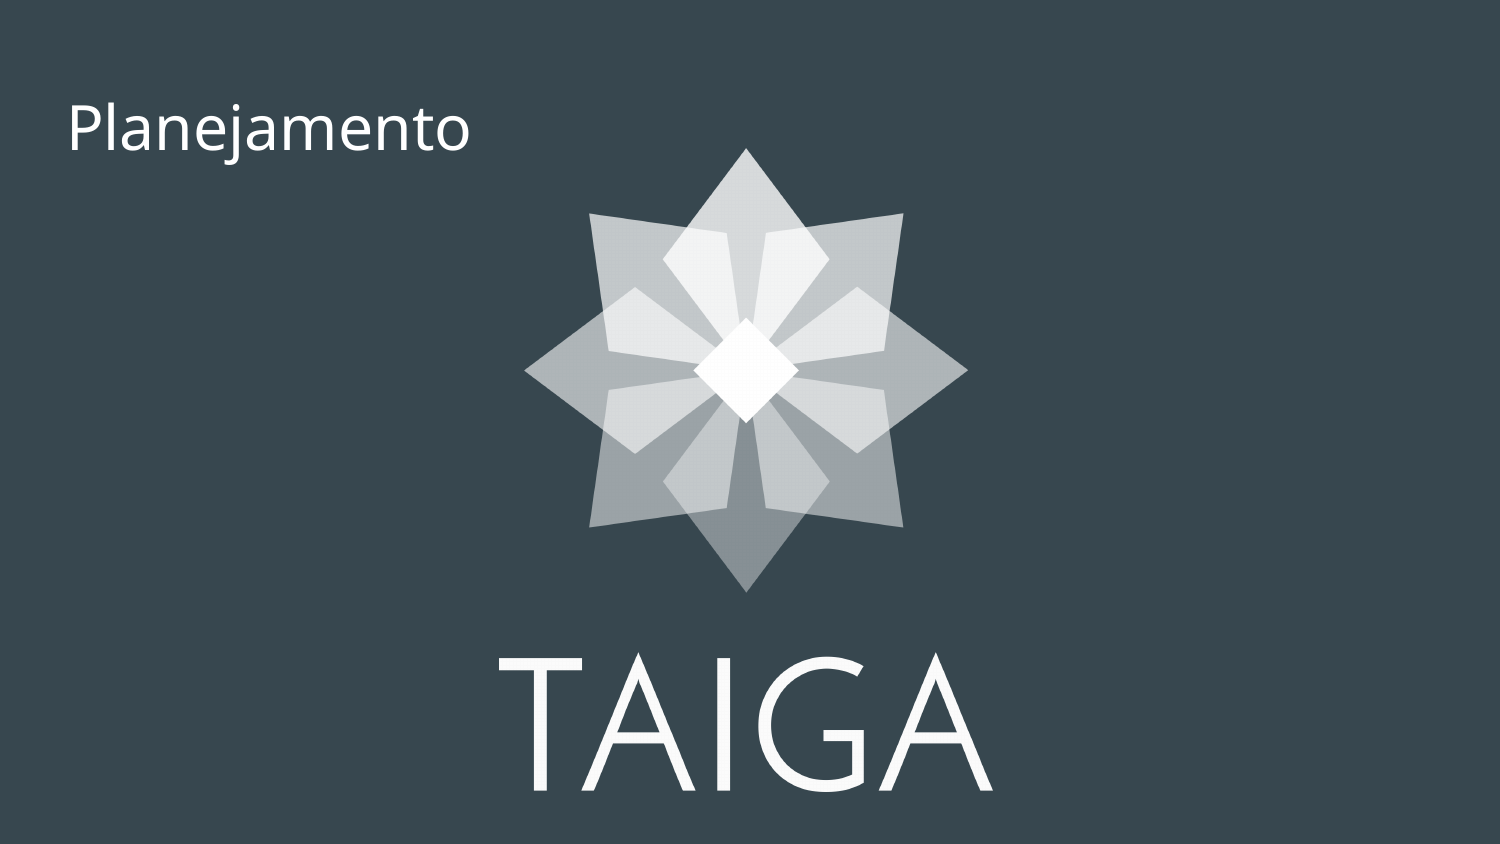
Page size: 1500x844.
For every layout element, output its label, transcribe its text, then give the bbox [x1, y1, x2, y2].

title Planejamento [51, 72, 1449, 167]
picture [499, 148, 993, 792]
